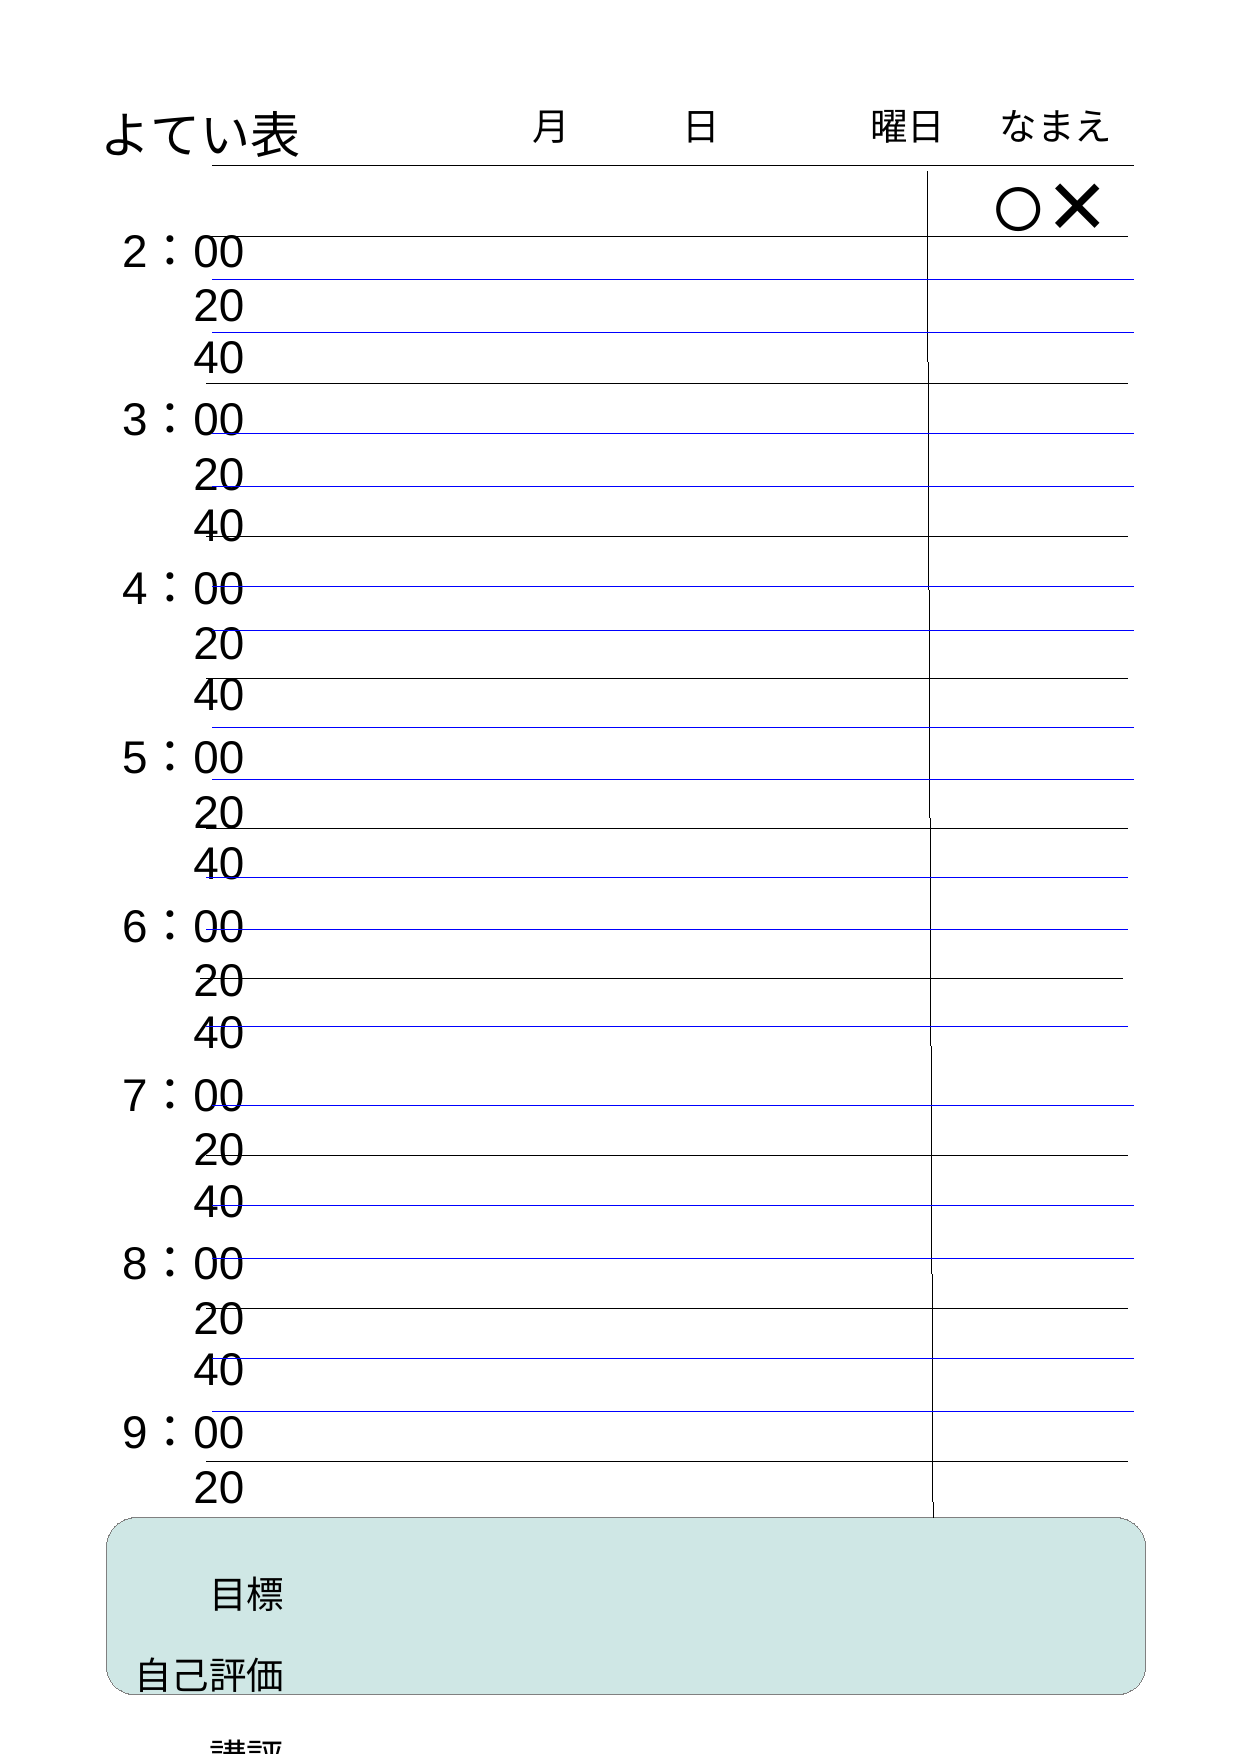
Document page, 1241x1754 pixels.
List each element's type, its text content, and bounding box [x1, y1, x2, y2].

text_box 2：00 20 40 3：00 20 40 4：00 20 40 5：00 20 40 6：00 20 40 7：00 20 40 8：00 20 40 9：00 20 [61, 206, 222, 1396]
text_box [106, 1517, 1146, 1695]
text_box ○× [973, 141, 1123, 269]
text_box 月 日 曜日 なまえ [518, 89, 1022, 142]
text_box よてい表 [86, 88, 302, 154]
text_box 目標 自己評価 講評 [119, 1530, 299, 1696]
